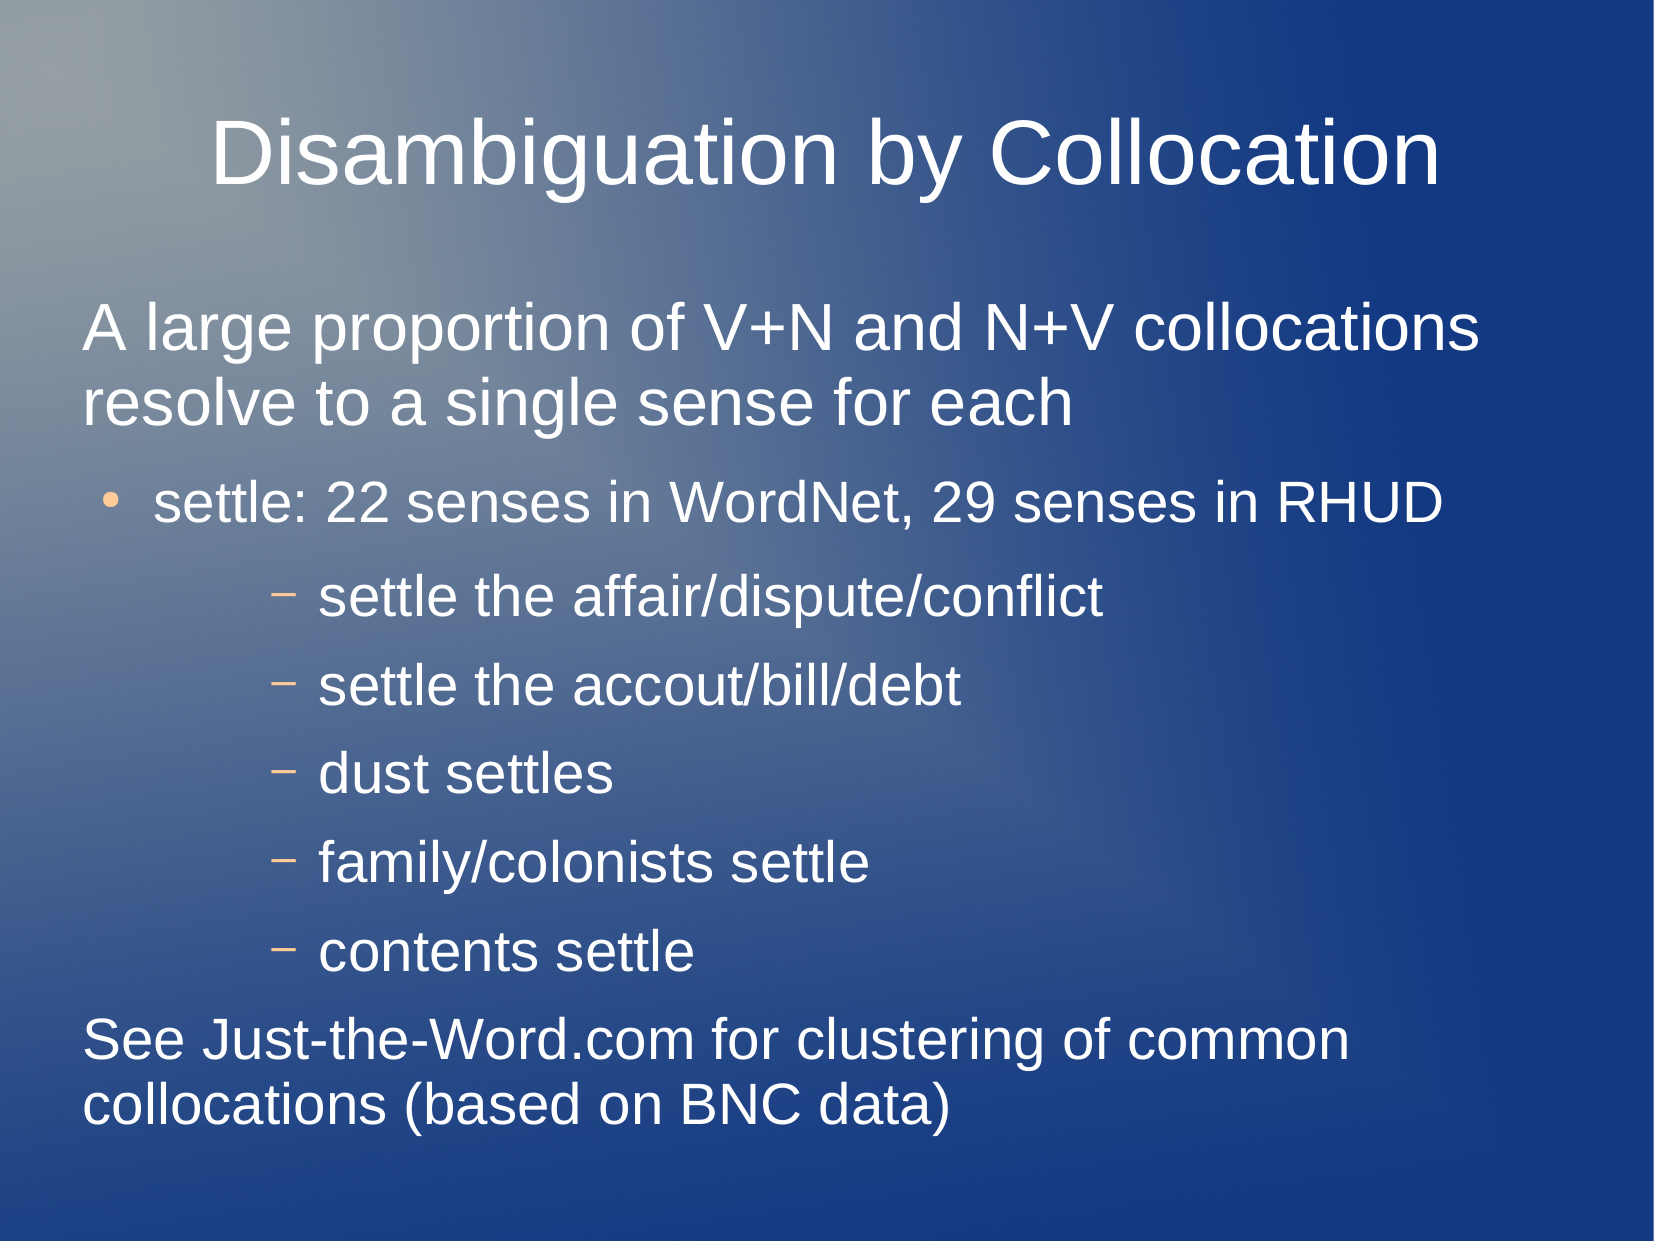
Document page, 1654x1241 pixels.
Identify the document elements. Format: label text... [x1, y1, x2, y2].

list A large proportion of V+N and N+V collocations resolve to a single sense for each settle: 22 senses in WordNet, 29 senses in RHUD settle the affair/dispute/conflict settle the accout/bill/debt dust settles family/colonists settle contents settle See Just-the-Word.com for clustering of common collocations (based on BNC data) [82, 290, 1571, 1241]
picture [0, 0, 1654, 1241]
title Disambiguation by Collocation [82, 49, 1571, 257]
